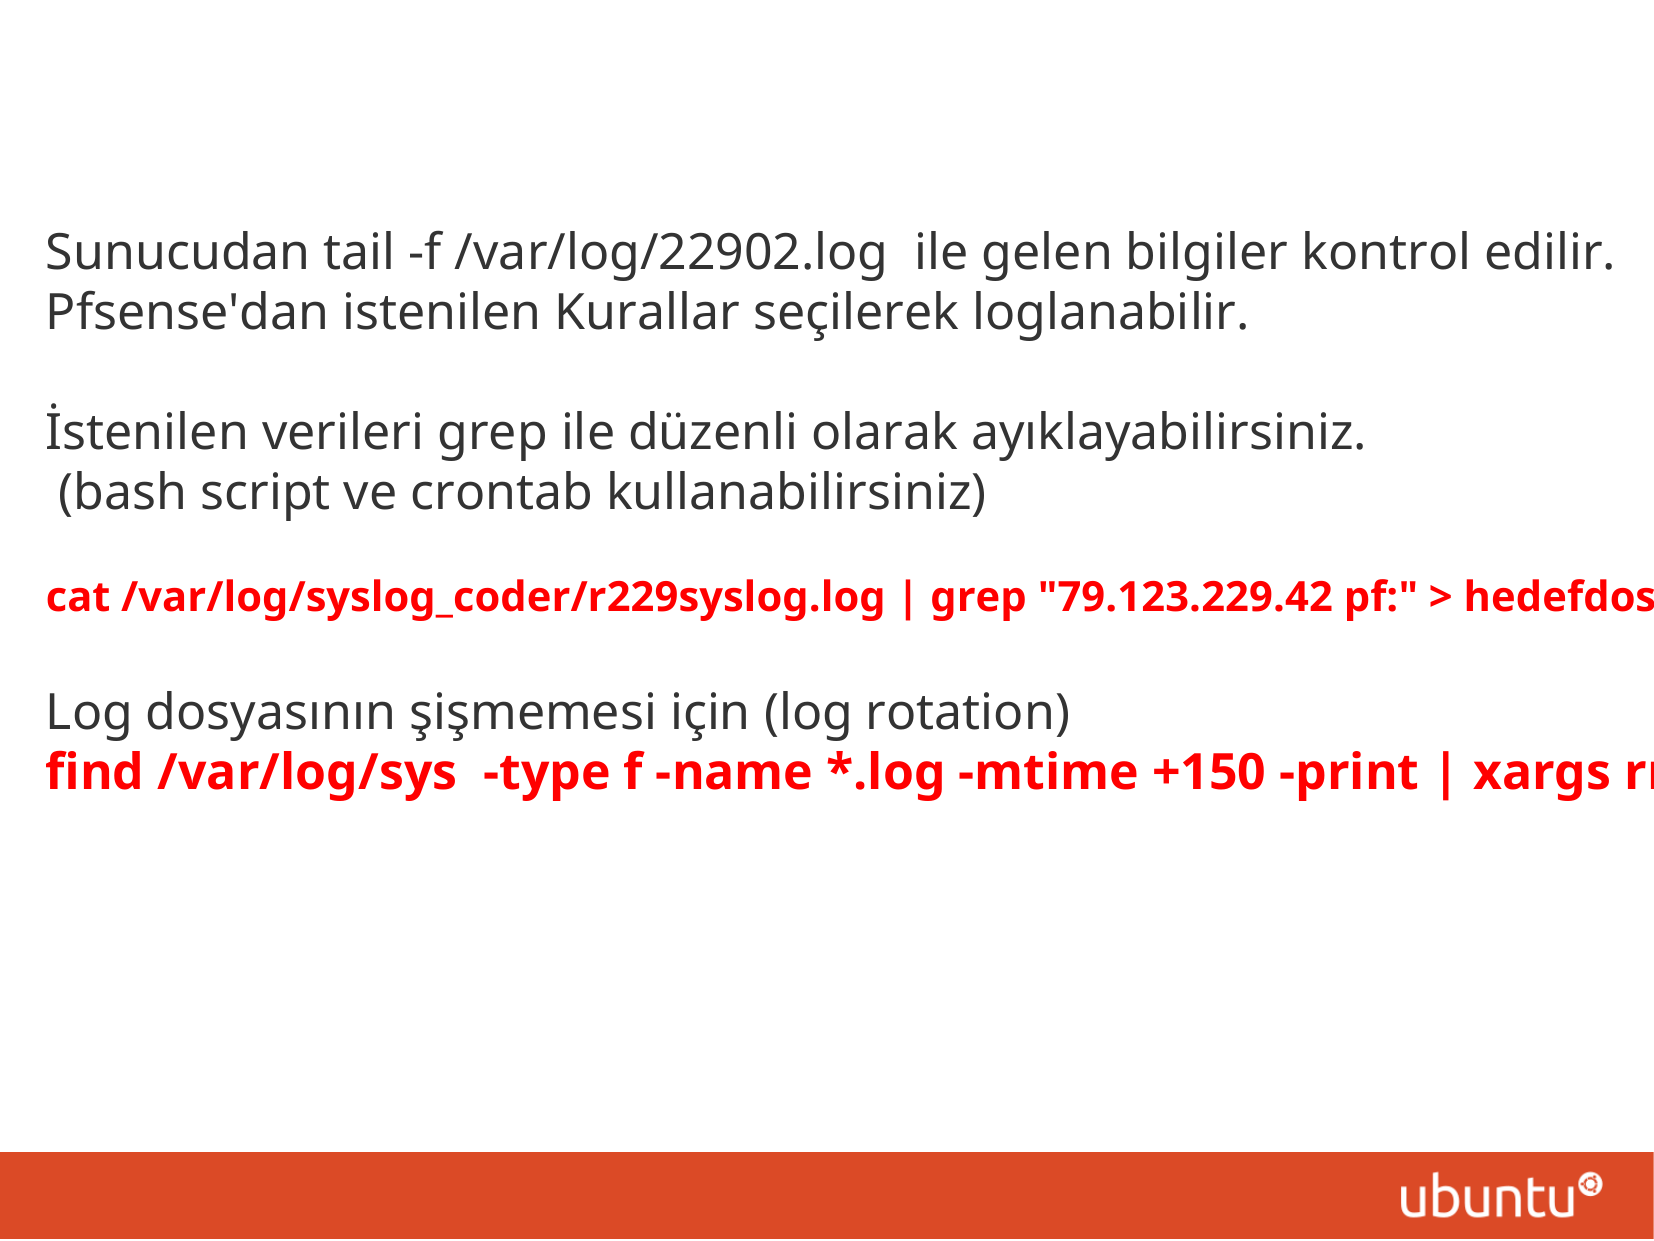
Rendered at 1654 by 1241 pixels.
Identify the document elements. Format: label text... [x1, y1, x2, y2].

text_box Sunucudan tail -f /var/log/22902.log ile gelen bilgiler kontrol edilir. Pfsense'dan istenilen Kurallar seçilerek loglanabilir. İstenilen verileri grep ile düzenli olarak ayıklayabilirsiniz. (bash script ve crontab kullanabilirsiniz) cat /var/log/syslog_coder/r229syslog.log | grep "79.123.229.42 pf:" > hedefdosya Log dosyasının şişmemesi için (log rotation) find /var/log/sys -type f -name *.log -mtime +150 -print | xargs rm [31, 211, 1654, 852]
picture [0, 1152, 1654, 1239]
